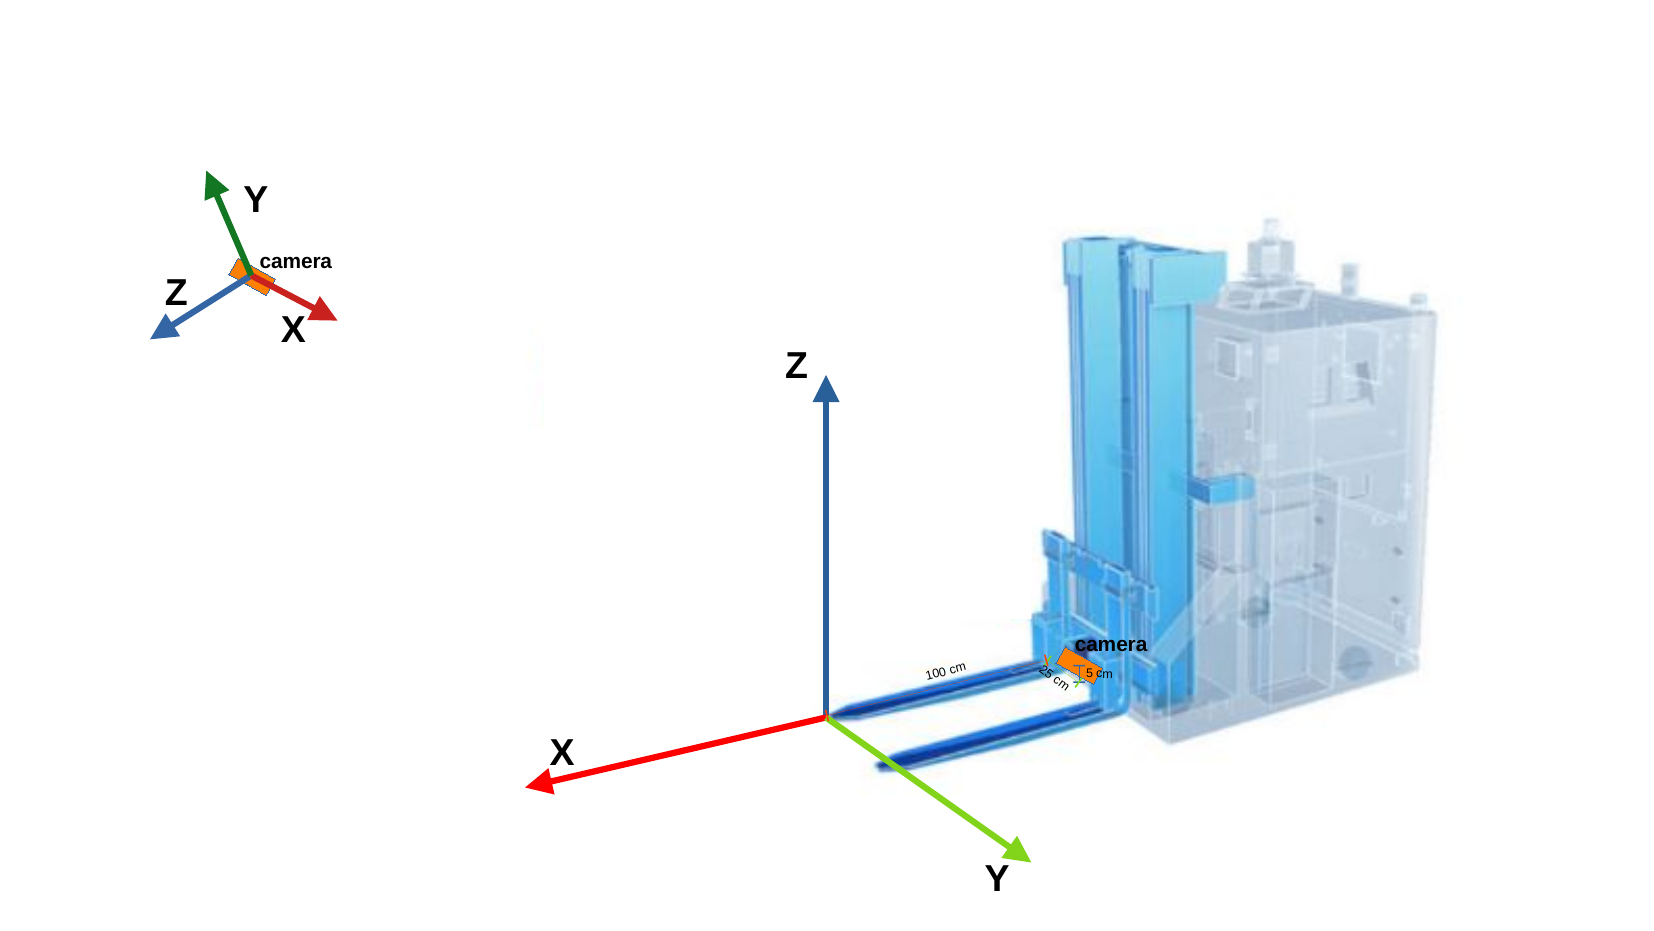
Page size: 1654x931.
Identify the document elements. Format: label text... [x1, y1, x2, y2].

text_box [245, 281, 270, 296]
text_box [543, 150, 1032, 619]
text_box [1061, 664, 1071, 671]
text_box X [266, 301, 321, 359]
text_box 25 cm [1020, 647, 1087, 709]
picture [495, 161, 947, 808]
text_box Y [969, 850, 1025, 907]
text_box [228, 258, 244, 280]
text_box Z [770, 337, 824, 395]
text_box Z [150, 264, 203, 322]
picture [829, 161, 1538, 808]
text_box camera [244, 242, 347, 281]
text_box 5 cm [1071, 659, 1132, 689]
text_box 100 cm [907, 648, 984, 695]
text_box Y [228, 170, 284, 228]
text_box X [534, 724, 590, 781]
text_box camera [1060, 625, 1163, 664]
